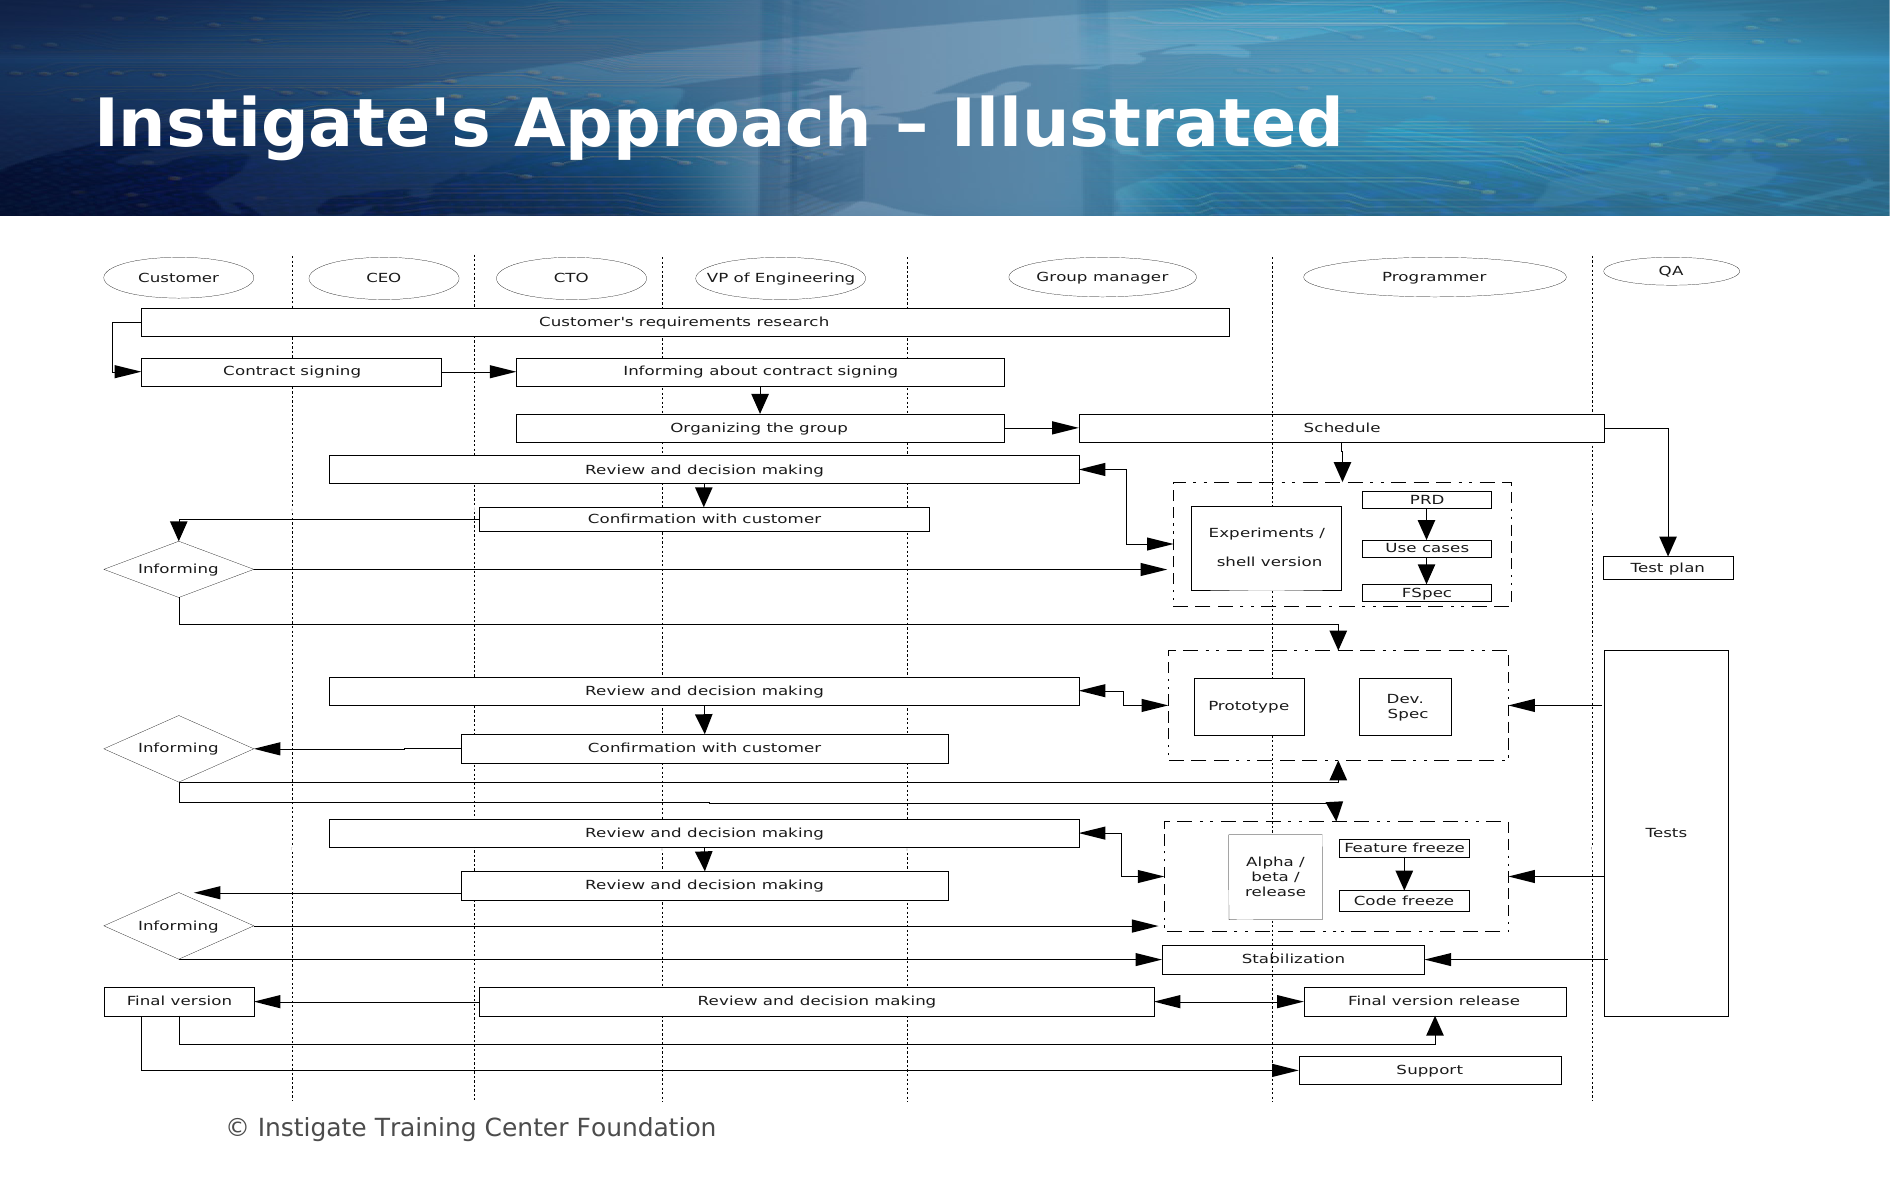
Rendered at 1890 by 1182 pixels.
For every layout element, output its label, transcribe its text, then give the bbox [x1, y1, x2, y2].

picture [0, 0, 1890, 216]
chart [56, 225, 1782, 1126]
title Instigate's Approach – Illustrated [94, 47, 1793, 217]
